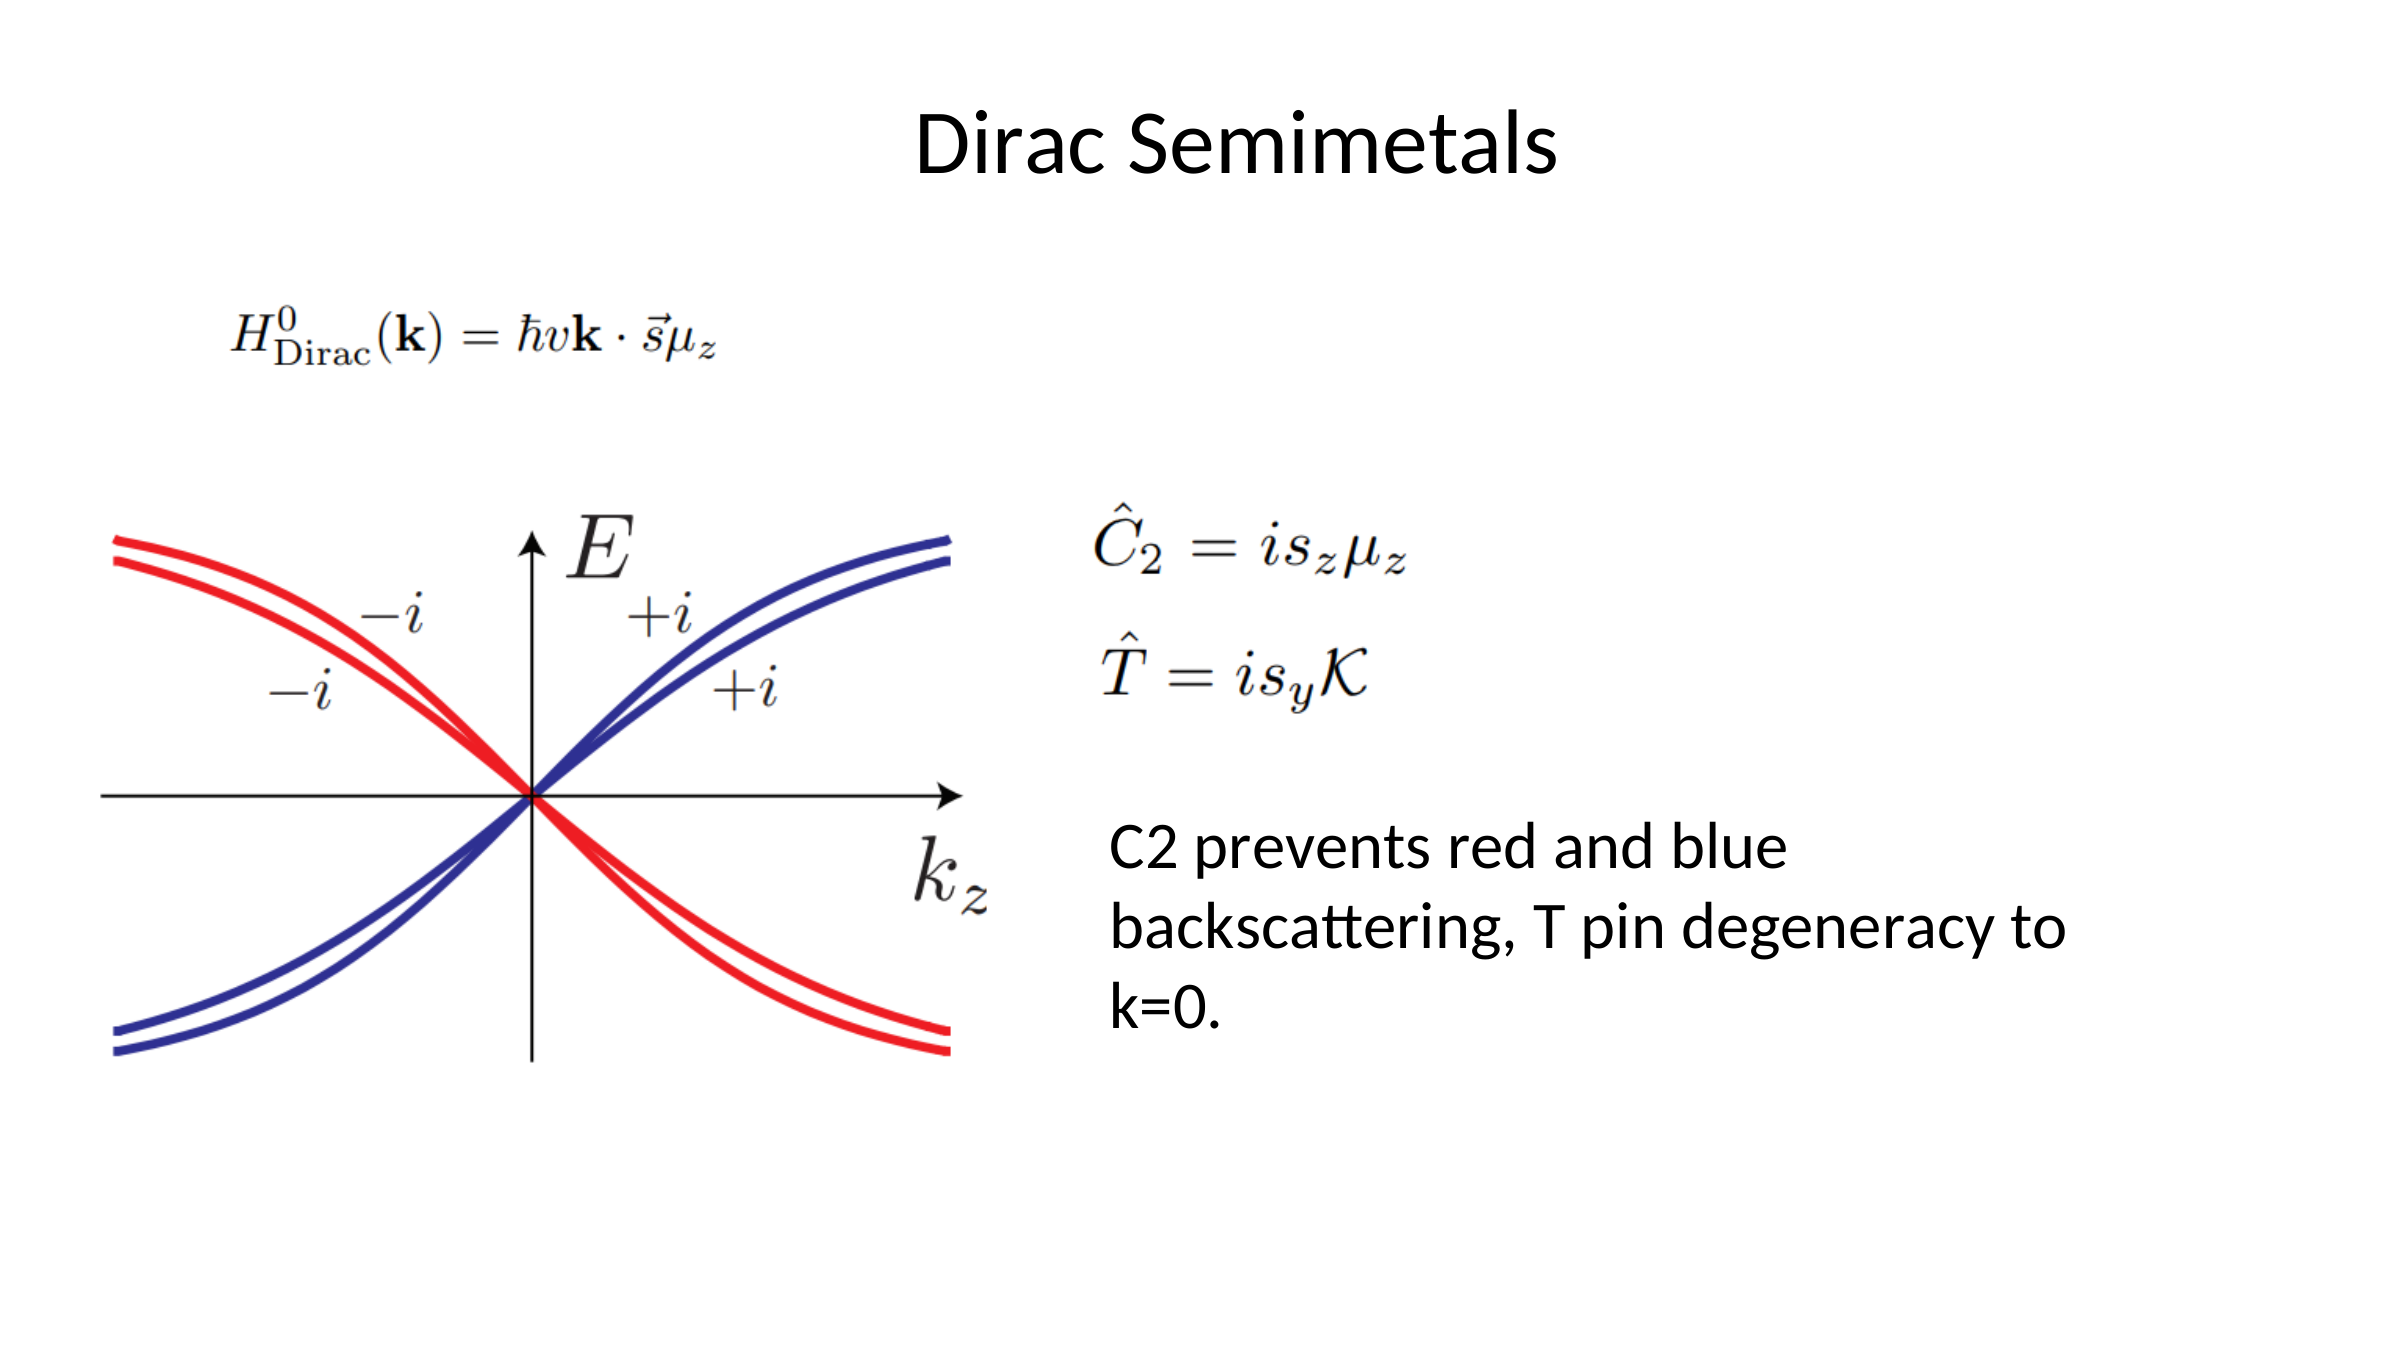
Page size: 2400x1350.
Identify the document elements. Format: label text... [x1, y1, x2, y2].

picture [1084, 623, 1381, 717]
picture [60, 479, 1015, 1094]
text_box C2 prevents red and blue backscattering, T pin degeneracy to k=0. [1095, 795, 2131, 1050]
text_box Dirac Semimetals [900, 75, 2131, 200]
picture [1078, 499, 1411, 586]
picture [180, 269, 755, 395]
